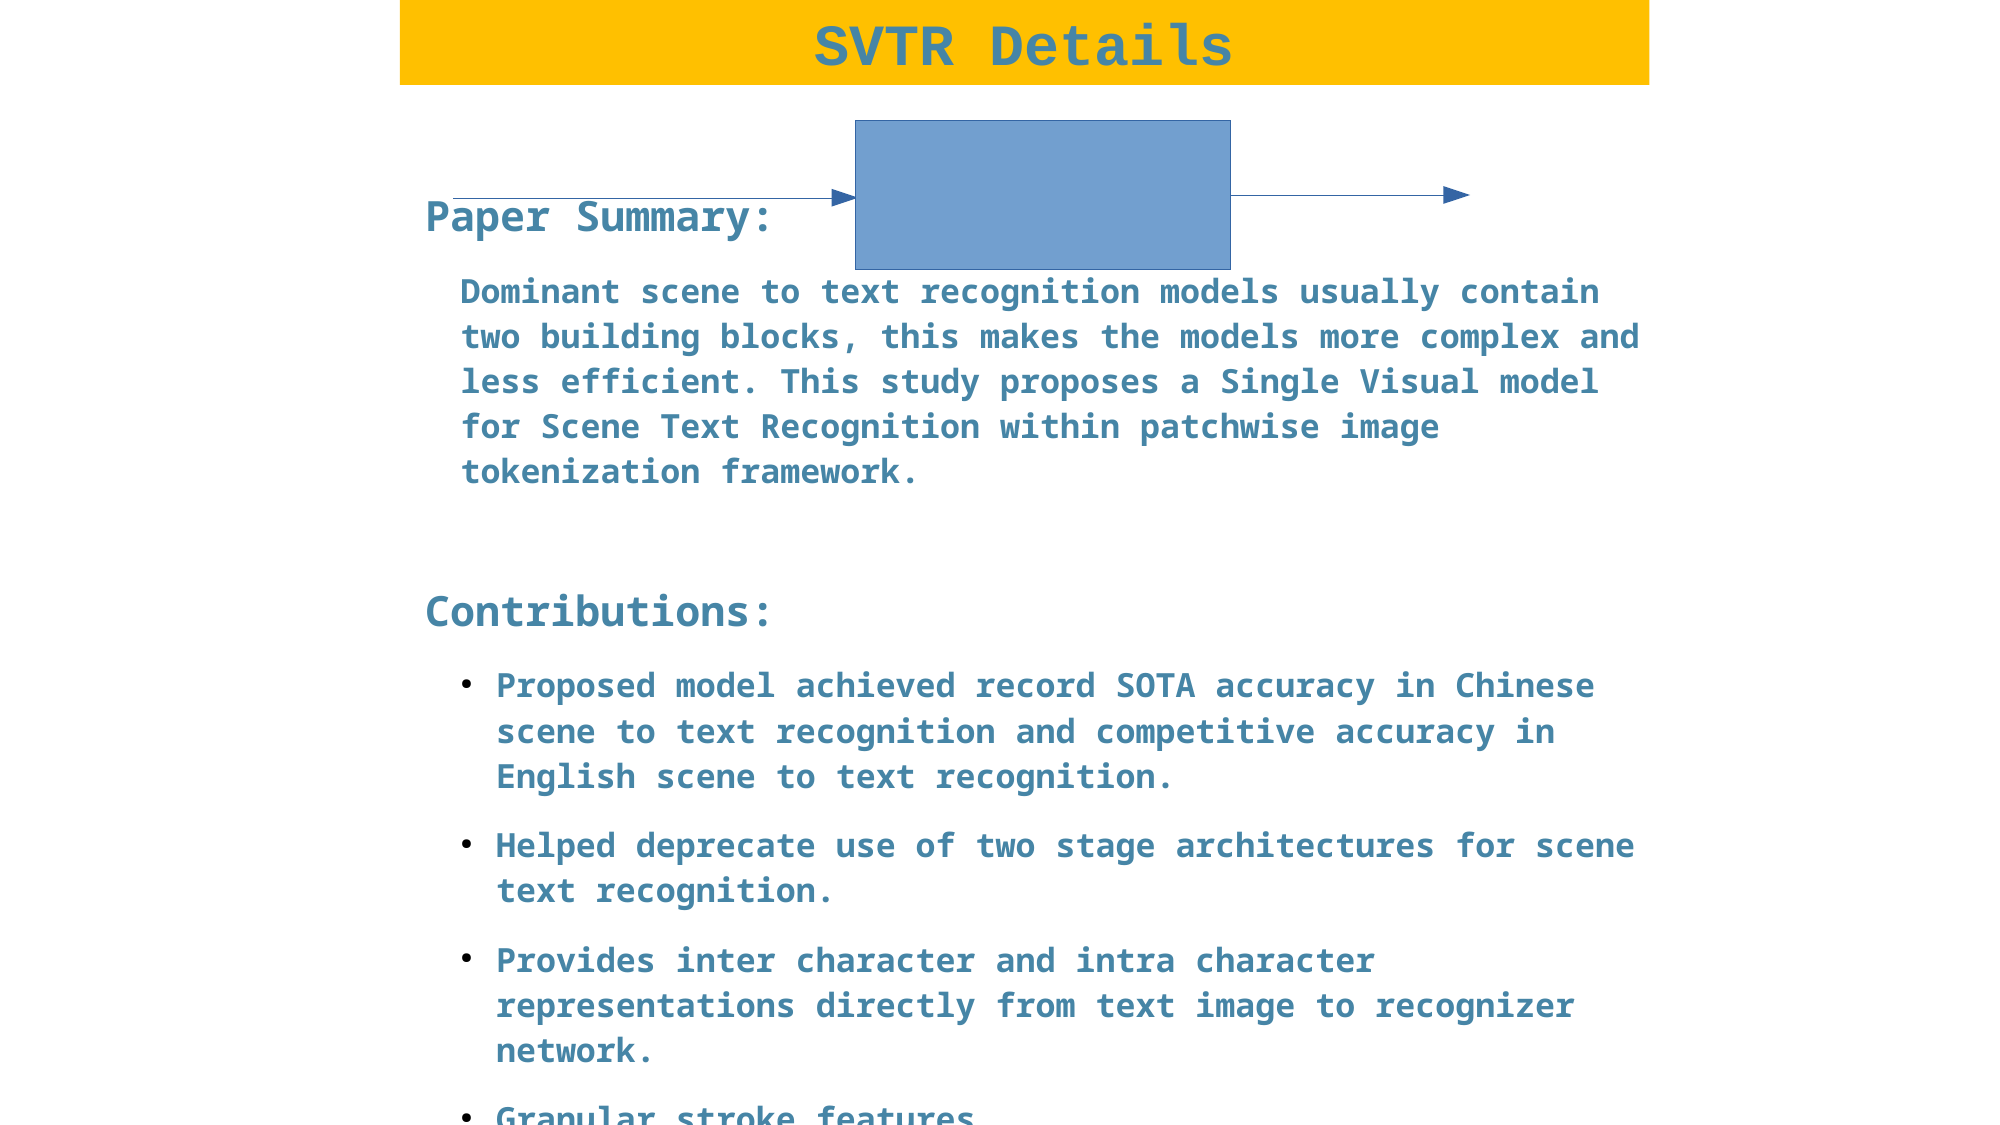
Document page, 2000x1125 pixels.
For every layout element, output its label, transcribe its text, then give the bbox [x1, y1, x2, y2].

text_box [855, 120, 1231, 270]
text_box Paper Summary: Dominant scene to text recognition models usually contain two building blocks, this makes the models more complex and less efficient. This study proposes a Single Visual model for Scene Text Recognition within patchwise image tokenization framework. Contributions: Proposed model achieved record SOTA accuracy in Chinese scene to text recognition and competitive accuracy in English scene to text recognition. Helped deprecate use of two stage architectures for scene text recognition. Provides inter character and intra character representations directly from text image to recognizer network. Granular stroke features [375, 269, 1696, 1059]
text_box SVTR Details [399, 0, 1650, 85]
